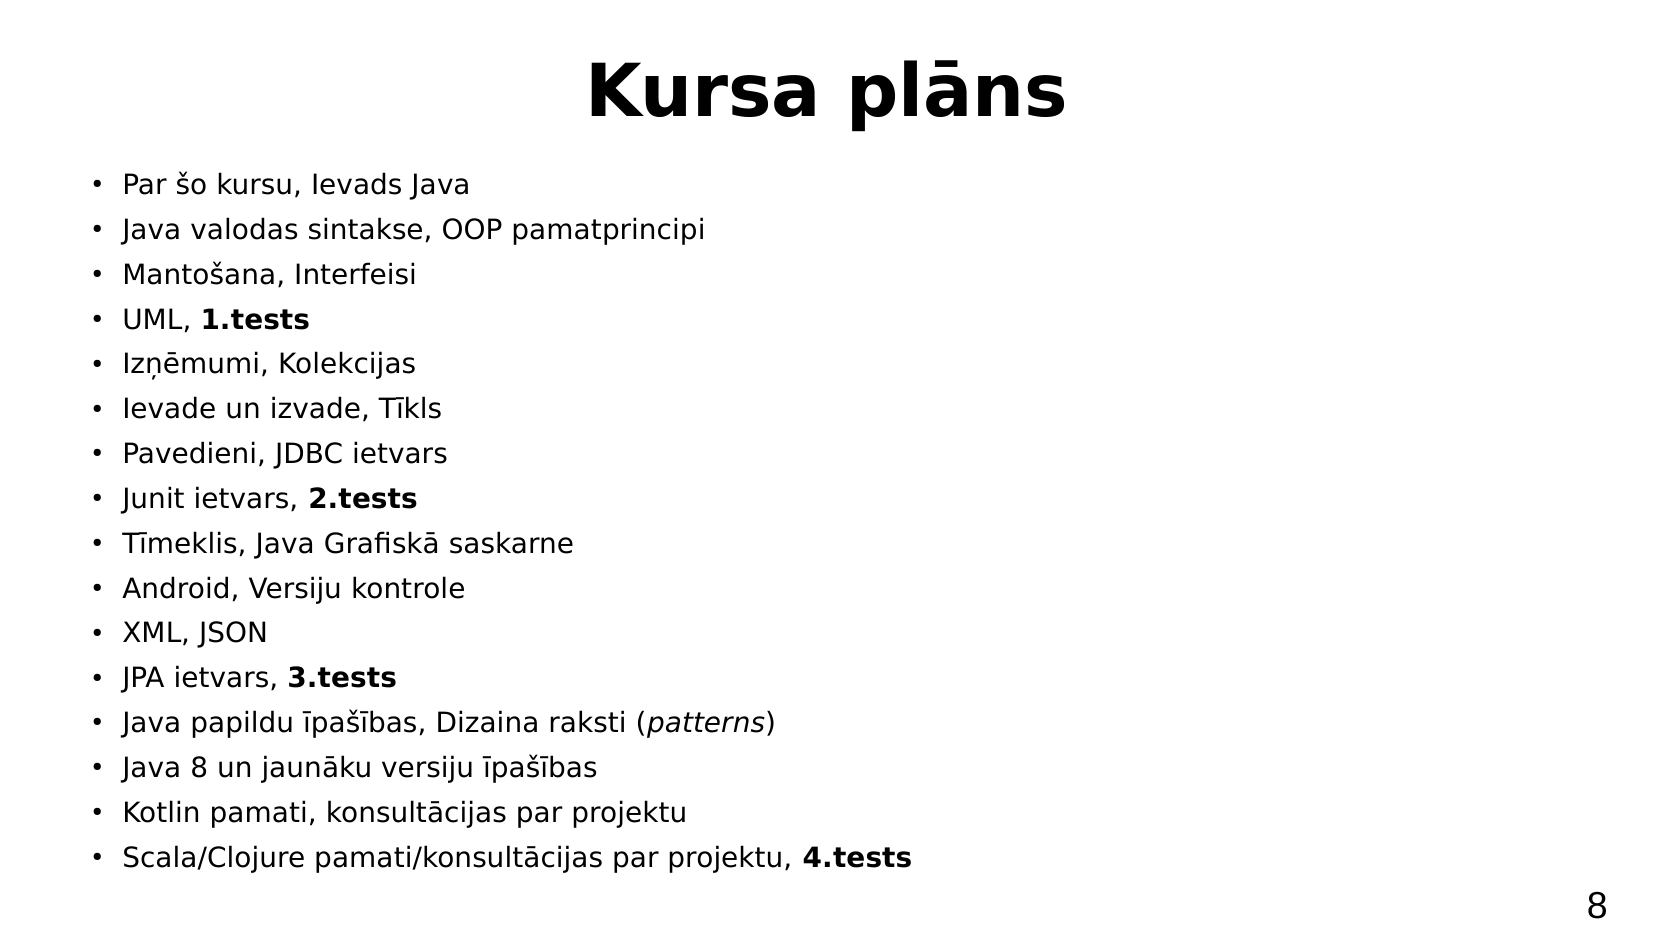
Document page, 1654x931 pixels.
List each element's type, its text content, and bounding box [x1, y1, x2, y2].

title Kursa plāns [82, 37, 1571, 147]
list Par šo kursu, Ievads Java Java valodas sintakse, OOP pamatprincipi Mantošana, Interfeisi UML, 1.tests Izņēmumi, Kolekcijas Ievade un izvade, Tīkls Pavedieni, JDBC ietvars Junit ietvars, 2.tests Tīmeklis, Java Grafiskā saskarne Android, Versiju kontrole XML, JSON JPA ietvars, 3.tests Java papildu īpašības, Dizaina raksti (patterns) Java 8 un jaunāku versiju īpašības Kotlin pamati, konsultācijas par projektu Scala/Clojure pamati/konsultācijas par projektu, 4.tests [82, 168, 1538, 889]
